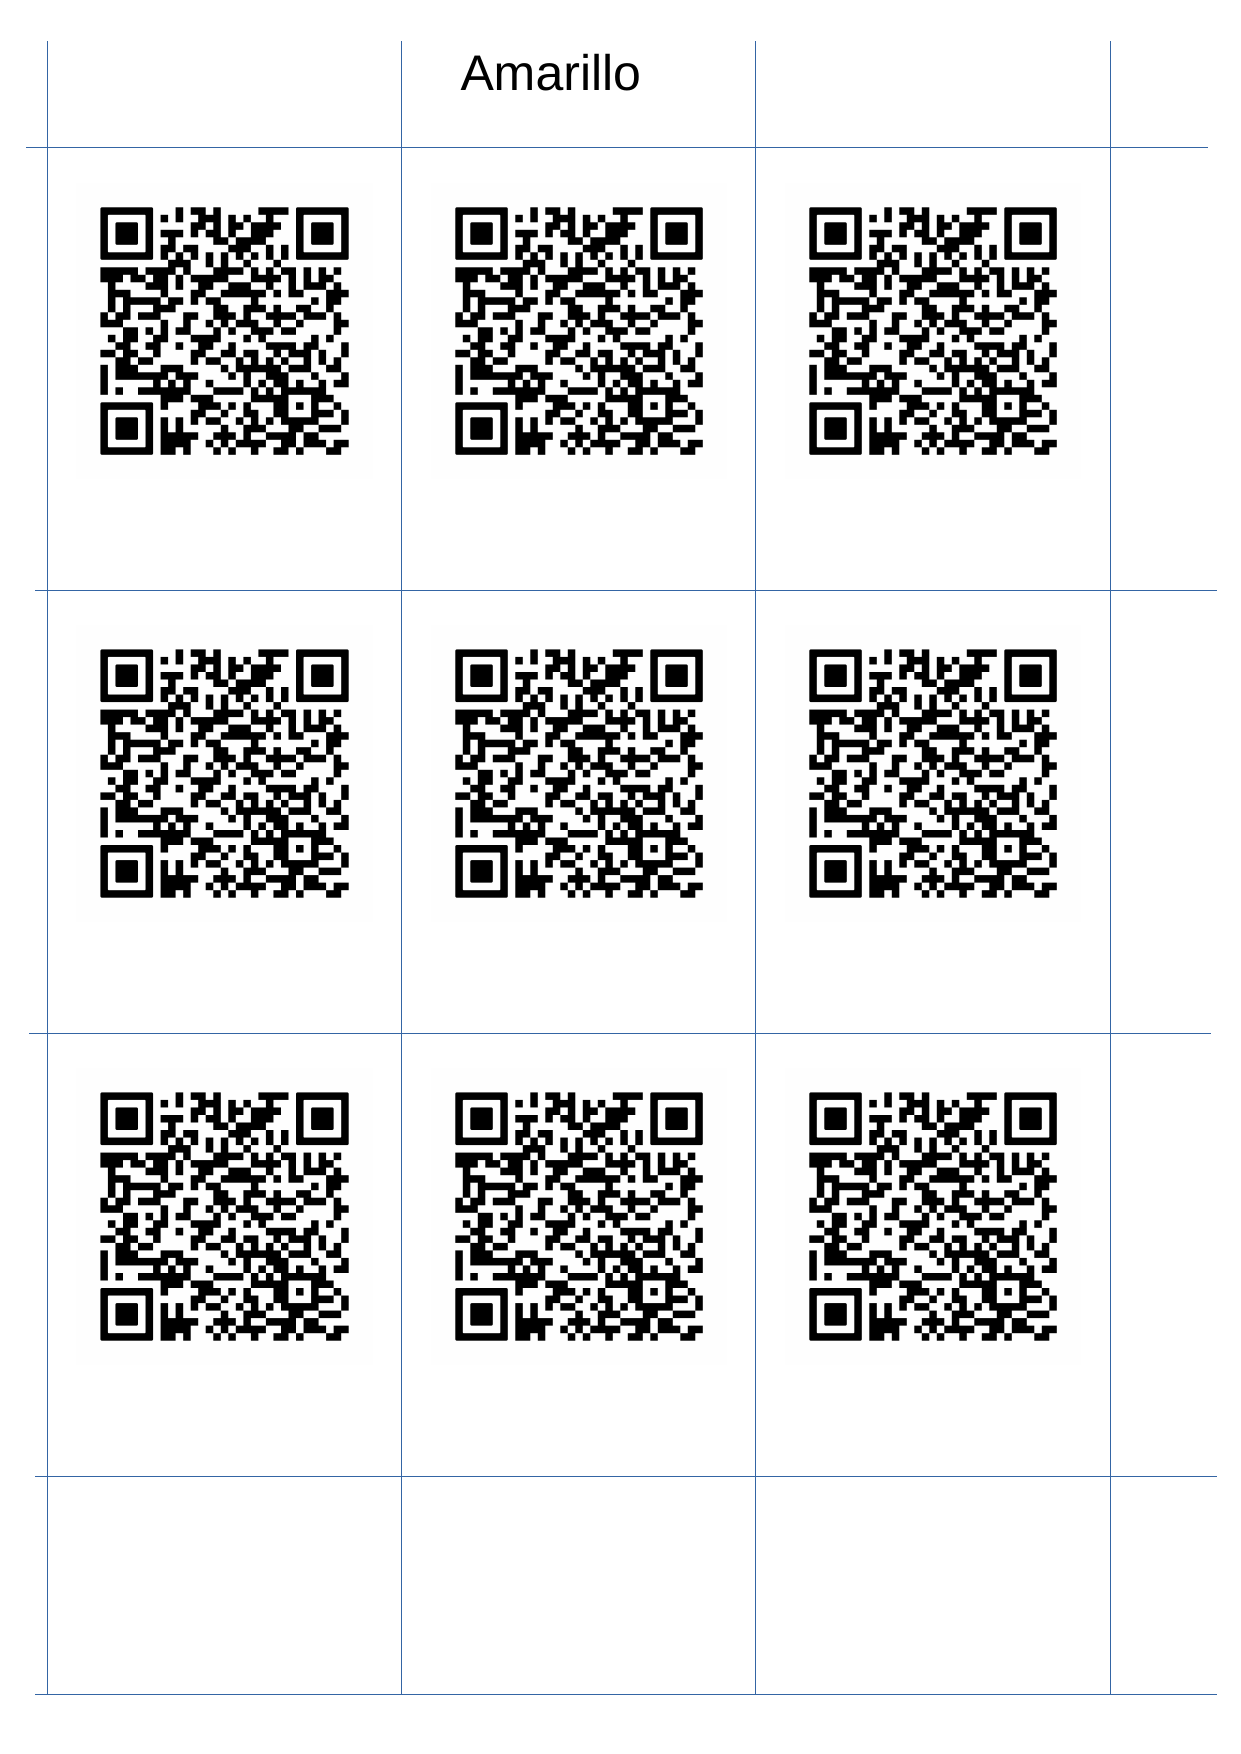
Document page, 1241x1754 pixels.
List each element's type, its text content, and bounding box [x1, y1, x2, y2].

picture [785, 183, 1081, 479]
picture [431, 625, 727, 922]
picture [431, 1068, 727, 1365]
picture [431, 183, 727, 479]
picture [76, 1068, 373, 1365]
picture [785, 625, 1081, 922]
picture [76, 183, 373, 479]
picture [785, 1068, 1081, 1365]
text_box Amarillo [445, 37, 656, 109]
picture [76, 625, 373, 922]
